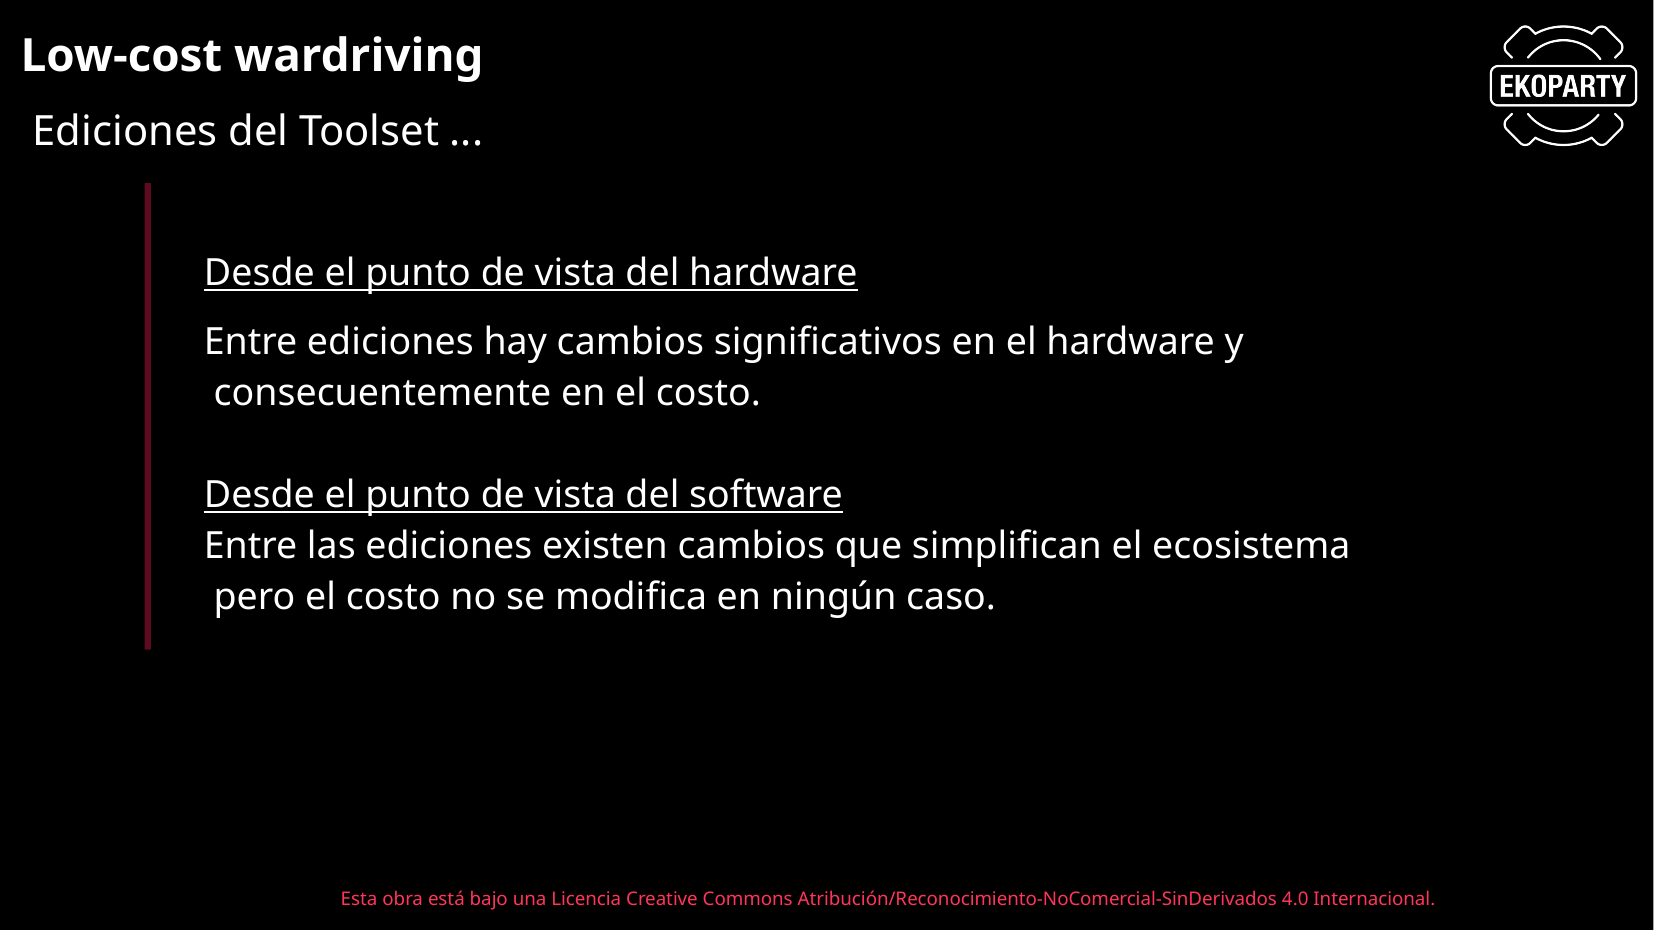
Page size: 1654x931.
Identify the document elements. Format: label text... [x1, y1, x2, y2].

text_box Low-cost wardriving [5, 14, 1476, 87]
text_box Esta obra está bajo una Licencia Creative Commons Atribución/Reconocimiento-NoComercial-SinDerivados 4.0 Internacional. [325, 878, 1654, 917]
text_box Desde el punto de vista del hardware Entre ediciones hay cambios significativos en el hardware y consecuentemente en el costo. Desde el punto de vista del software Entre las ediciones existen cambios que simplifican el ecosistema pero el costo no se modifica en ningún caso. [189, 212, 1573, 645]
picture [1476, 0, 1654, 178]
text_box Ediciones del Toolset ... [17, 93, 1034, 161]
